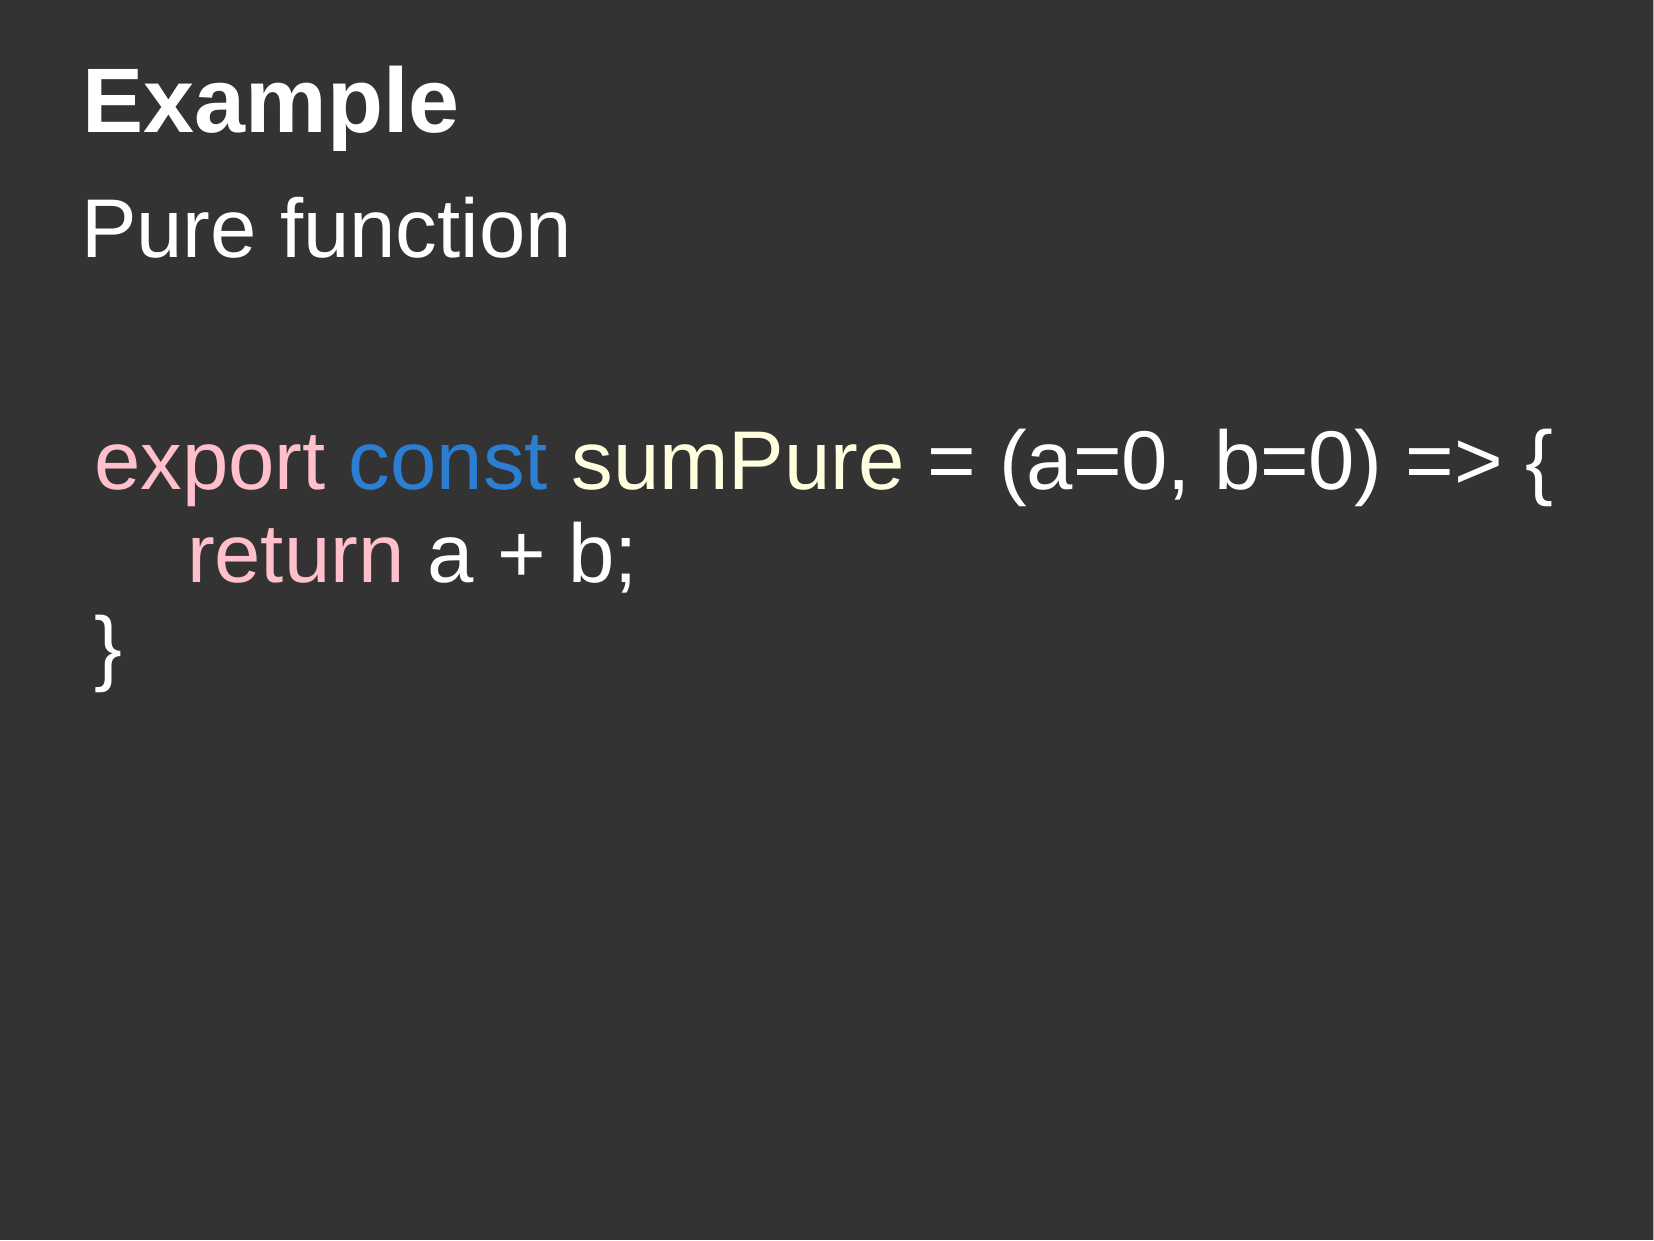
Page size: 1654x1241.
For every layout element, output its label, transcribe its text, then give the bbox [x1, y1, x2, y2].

title Example [82, 49, 1571, 257]
title Pure function [81, 182, 1570, 390]
text_box export const sumPure = (a=0, b=0) => { return a + b; } [79, 406, 1621, 1073]
